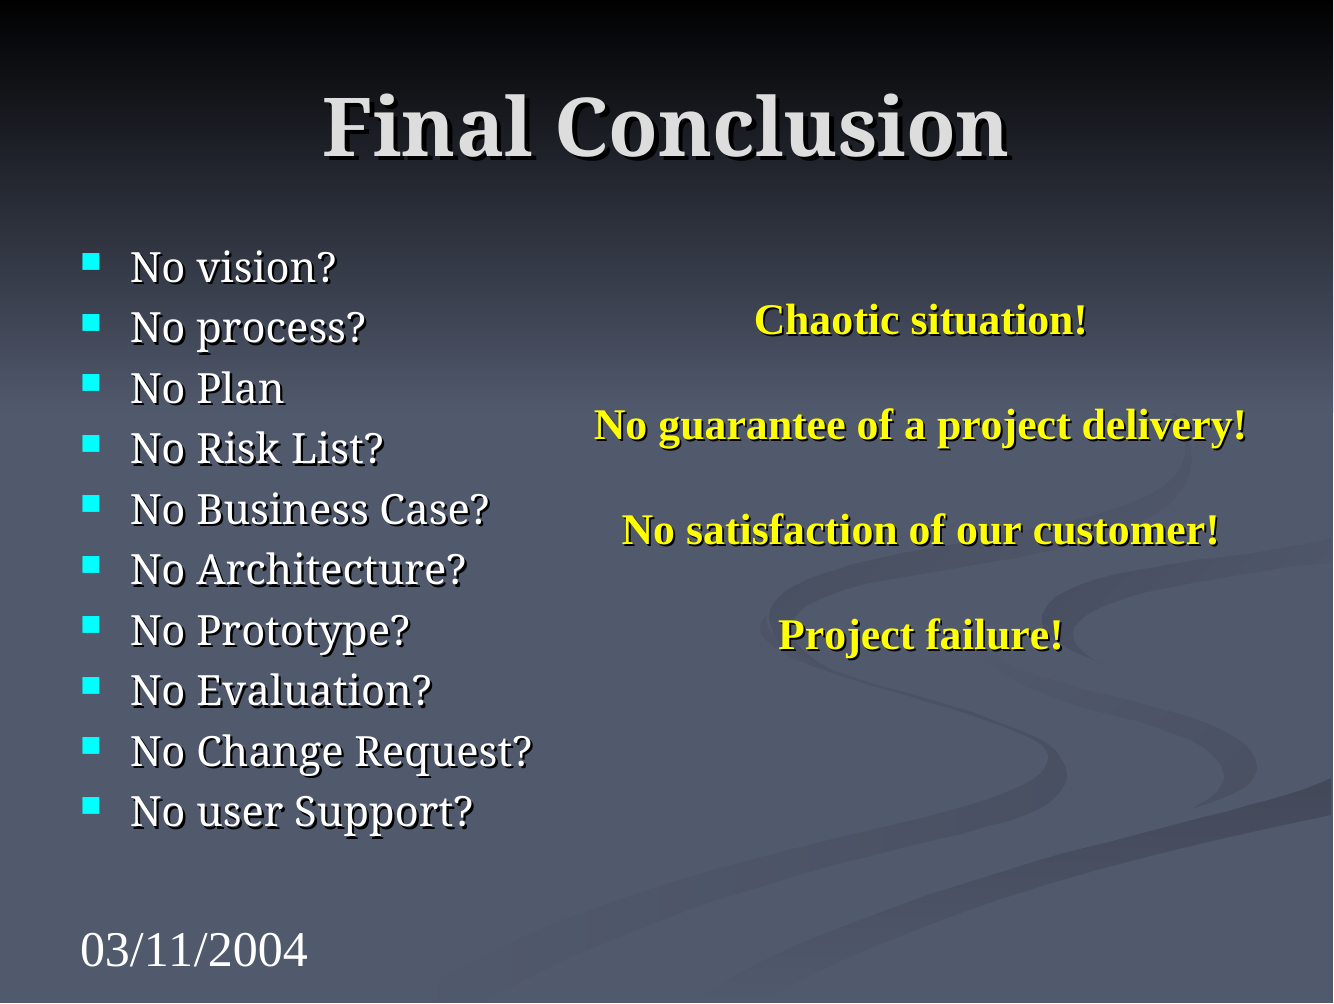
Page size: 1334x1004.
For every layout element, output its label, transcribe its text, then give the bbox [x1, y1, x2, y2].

title Final Conclusion [66, 40, 1267, 208]
text_box Chaotic situation! No guarantee of a project delivery! No satisfaction of our customer! Project failure! [580, 277, 1237, 724]
list No vision? No process? No Plan No Risk List? No Business Case? No Architecture? No Prototype? No Evaluation? No Change Request? No user Support? [66, 234, 1267, 897]
